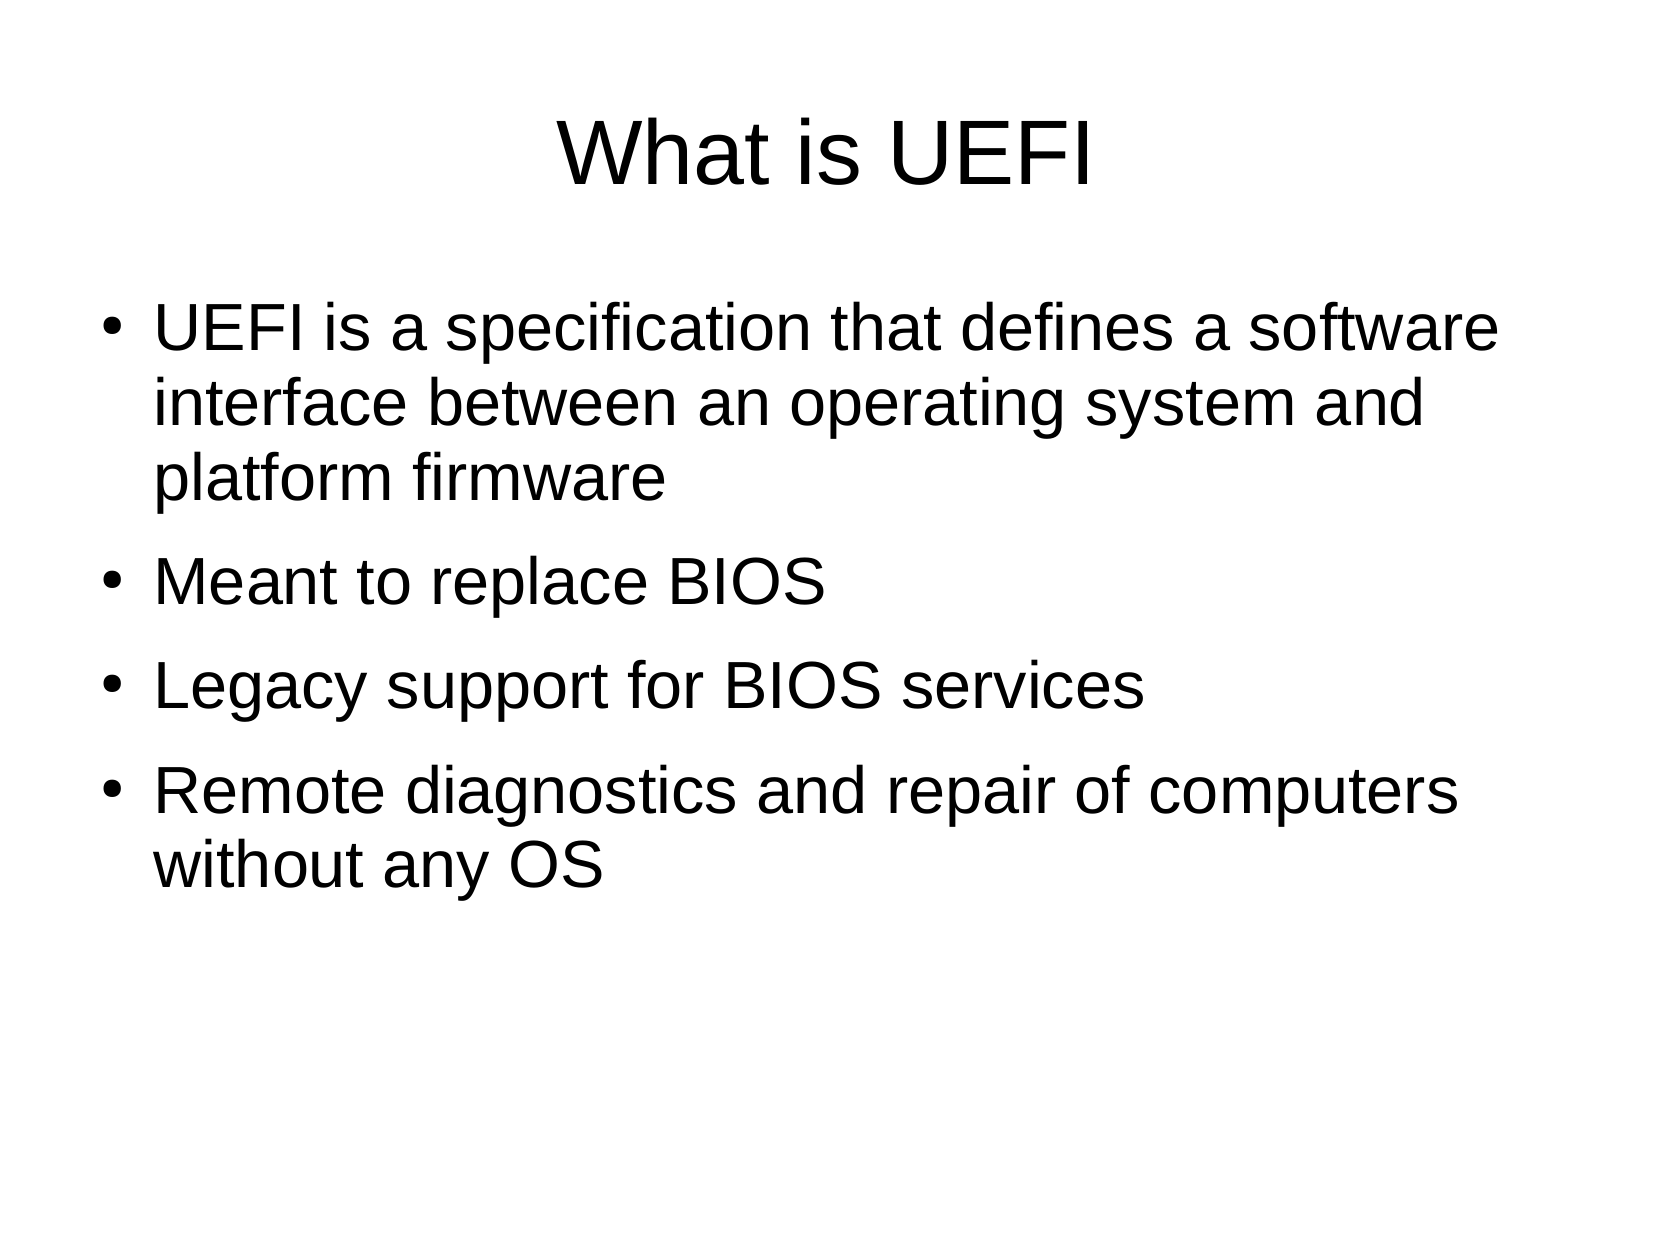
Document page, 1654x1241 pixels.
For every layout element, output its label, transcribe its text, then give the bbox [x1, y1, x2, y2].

title What is UEFI [82, 49, 1571, 257]
list UEFI is a specification that defines a software interface between an operating system and platform firmware Meant to replace BIOS Legacy support for BIOS services Remote diagnostics and repair of computers without any OS [82, 290, 1538, 1010]
